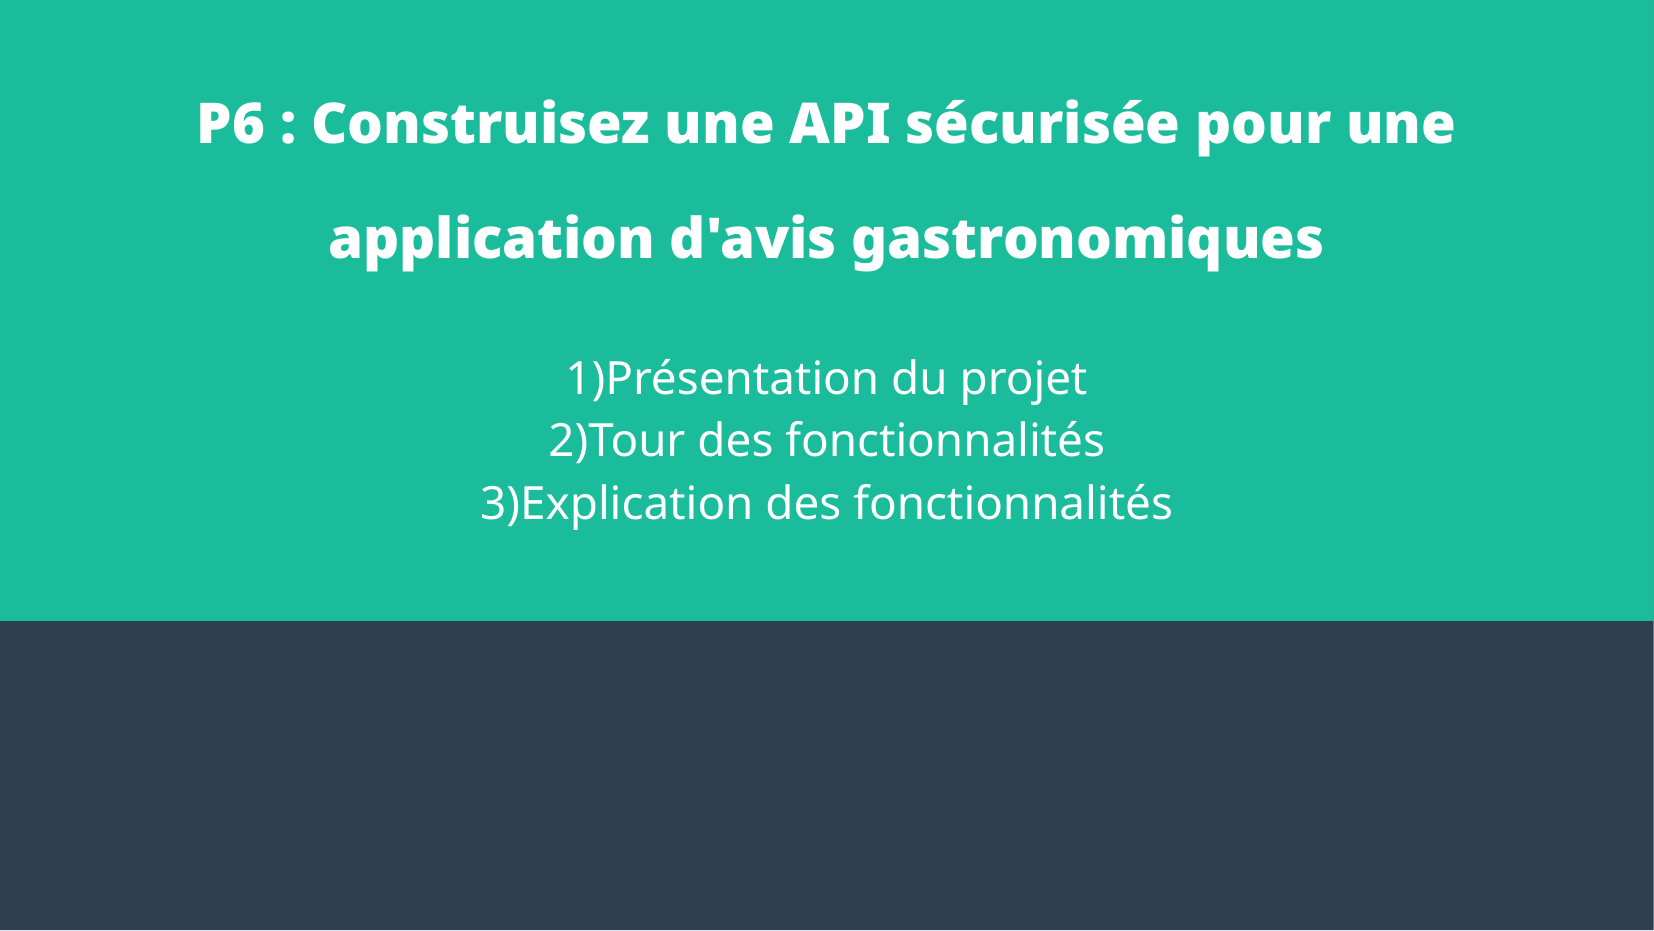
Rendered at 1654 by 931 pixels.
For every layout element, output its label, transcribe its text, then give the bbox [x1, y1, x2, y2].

text_box 1)Présentation du projet 2)Tour des fonctionnalités 3)Explication des fonctionnalités [59, 317, 1595, 562]
title P6 : Construisez une API sécurisée pour une application d'avis gastronomiques [59, 54, 1595, 266]
